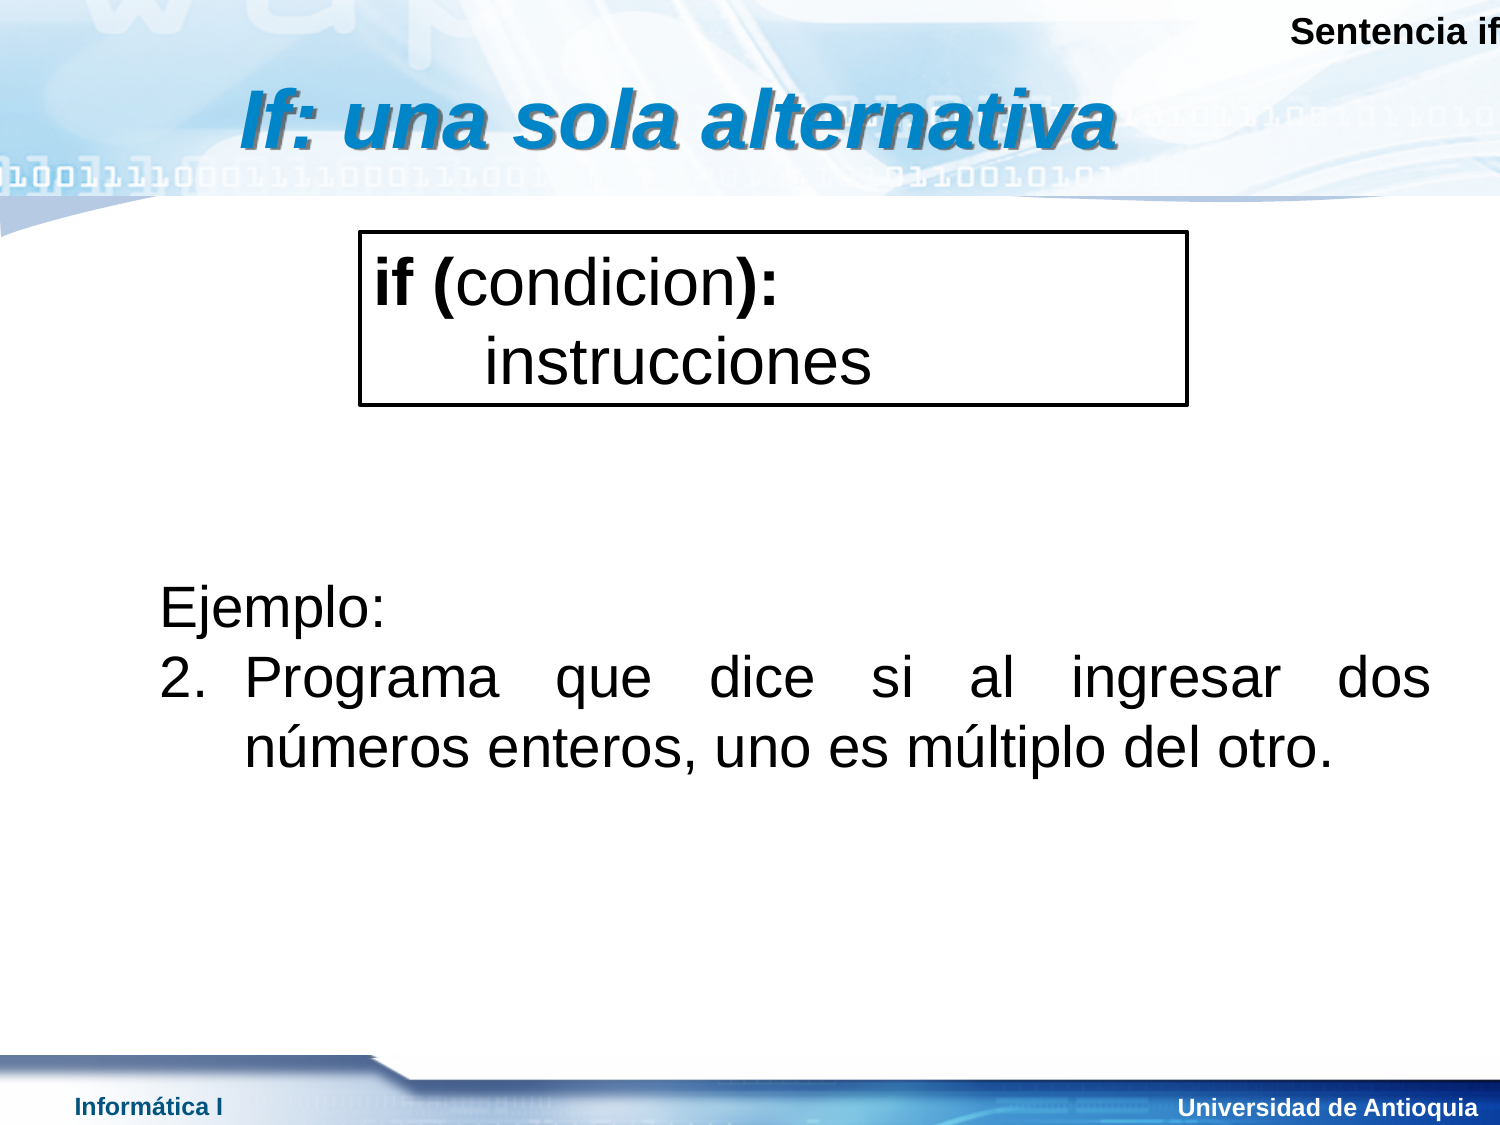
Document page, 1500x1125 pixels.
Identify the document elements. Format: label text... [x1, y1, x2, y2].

picture [0, 1055, 1500, 1125]
title If: una sola alternativa [224, 57, 1438, 150]
picture [0, 0, 1500, 196]
text_box Ejemplo: Programa que dice si al ingresar dos números enteros, uno es múltiplo del otro. [146, 562, 1447, 857]
text_box Sentencia if [1276, 0, 1500, 59]
text_box if (condicion): instrucciones [360, 231, 1187, 406]
